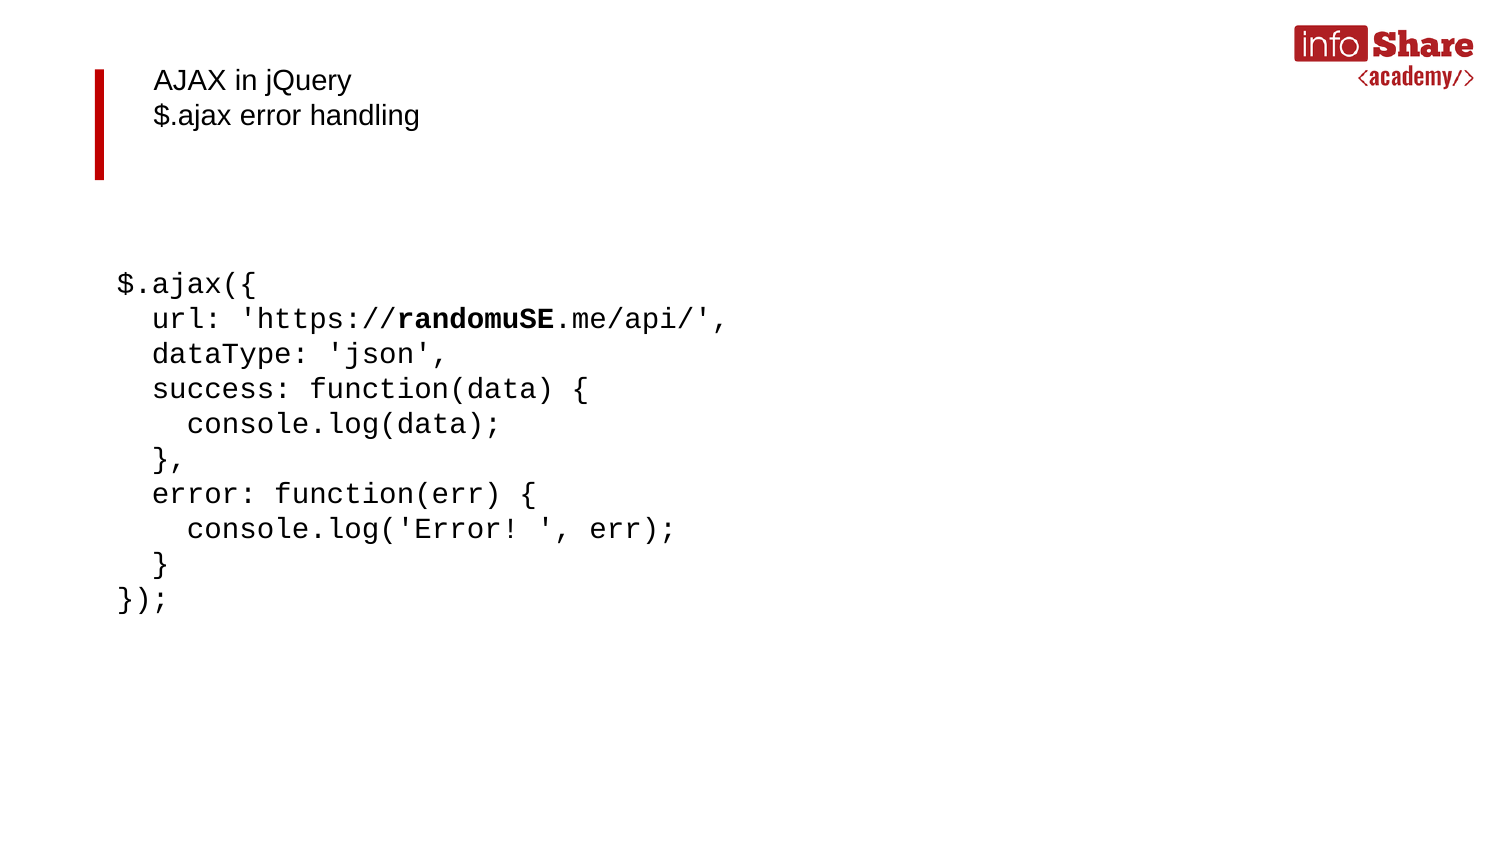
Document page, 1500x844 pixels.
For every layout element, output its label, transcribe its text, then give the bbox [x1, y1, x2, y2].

picture [1267, 0, 1500, 117]
list $.ajax({ url: 'https://randomuSE.me/api/', dataType: 'json', success: function(data) { console.log(data); }, error: function(err) { console.log('Error! ', err); } }); [101, 249, 1415, 767]
title AJAX in jQuery $.ajax error handling [138, 45, 1172, 187]
